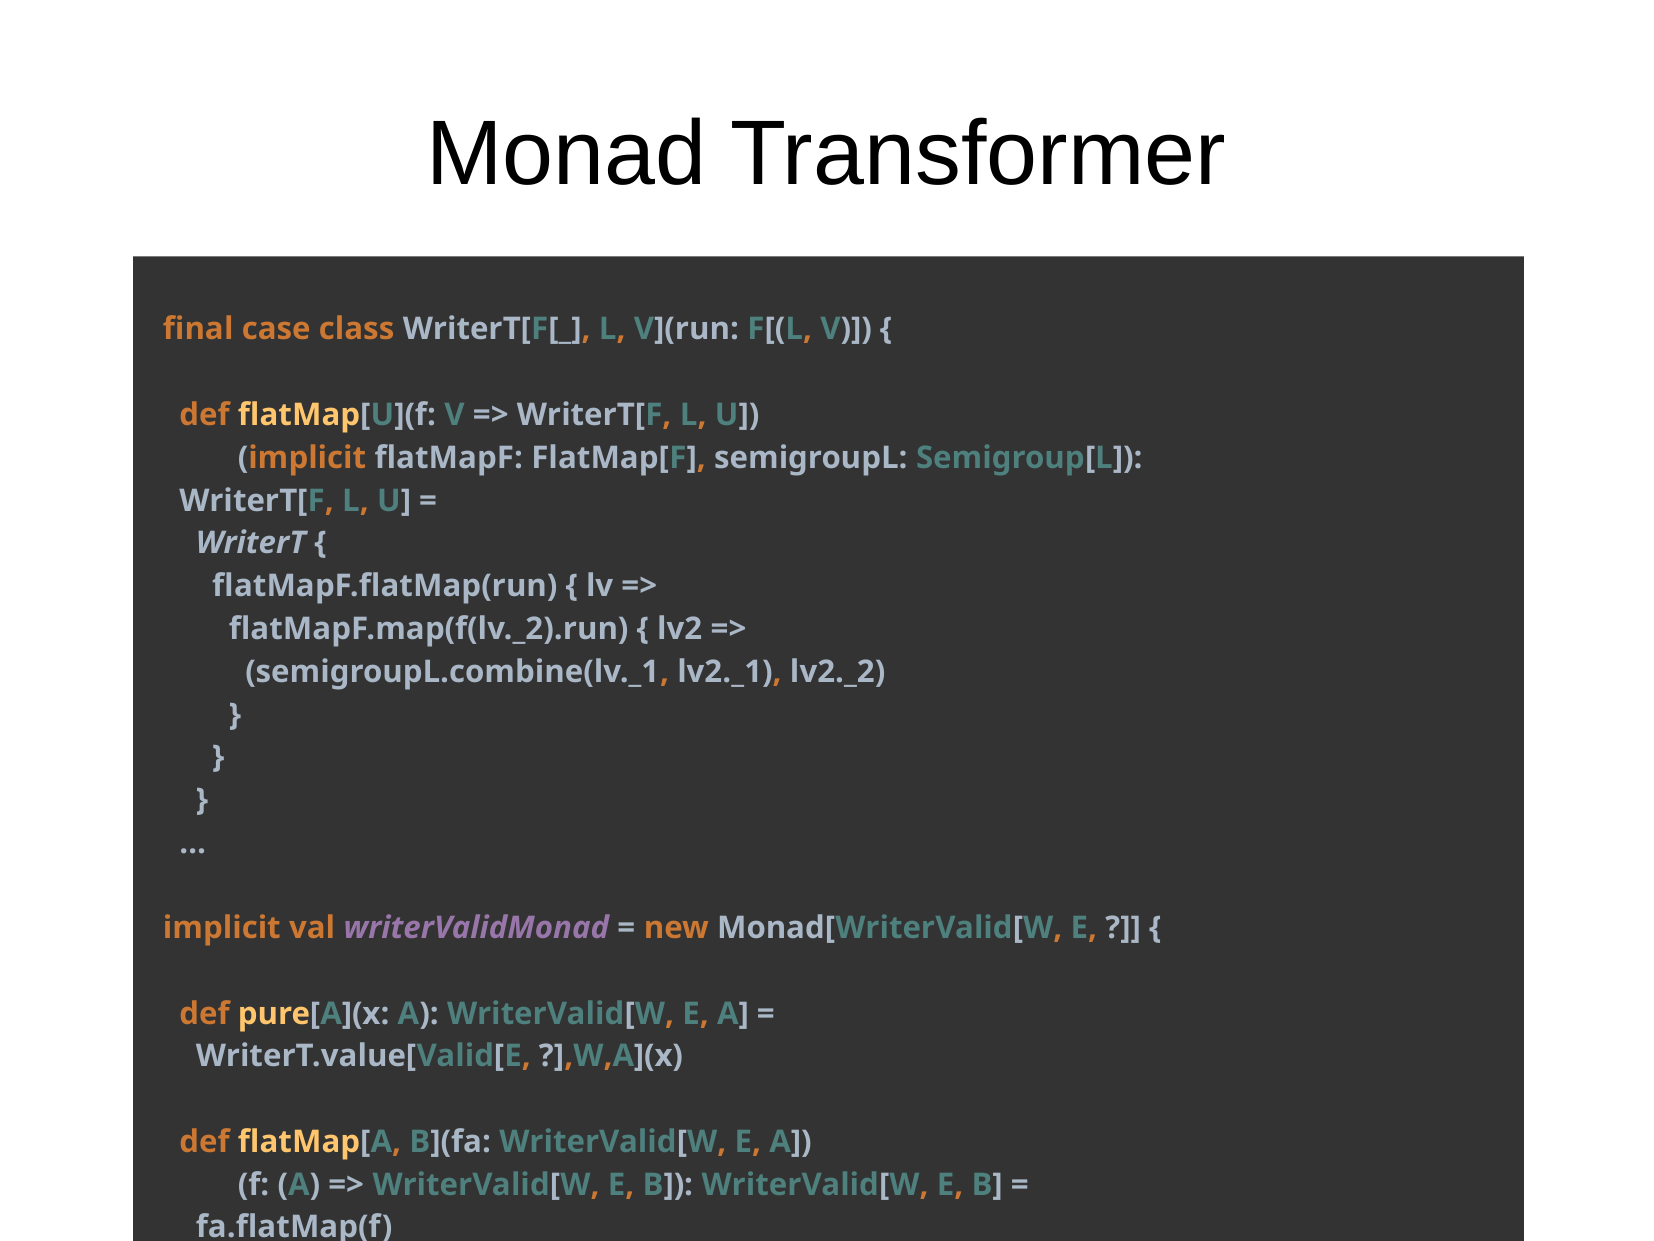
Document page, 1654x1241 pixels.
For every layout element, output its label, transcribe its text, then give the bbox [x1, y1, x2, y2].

title Monad Transformer [82, 49, 1571, 257]
text_box final case class WriterT[F[_], L, V](run: F[(L, V)]) { def flatMap[U](f: V => WriterT[F, L, U]) (implicit flatMapF: FlatMap[F], semigroupL: Semigroup[L]): WriterT[F, L, U] = WriterT { flatMapF.flatMap(run) { lv => flatMapF.map(f(lv._2).run) { lv2 => (semigroupL.combine(lv._1, lv2._1), lv2._2) } } } … implicit val writerValidMonad = new Monad[WriterValid[W, E, ?]] { def pure[A](x: A): WriterValid[W, E, A] = WriterT.value[Valid[E, ?],W,A](x) def flatMap[A, B](fa: WriterValid[W, E, A]) (f: (A) => WriterValid[W, E, B]): WriterValid[W, E, B] = fa.flatMap(f) } [133, 256, 1524, 1156]
